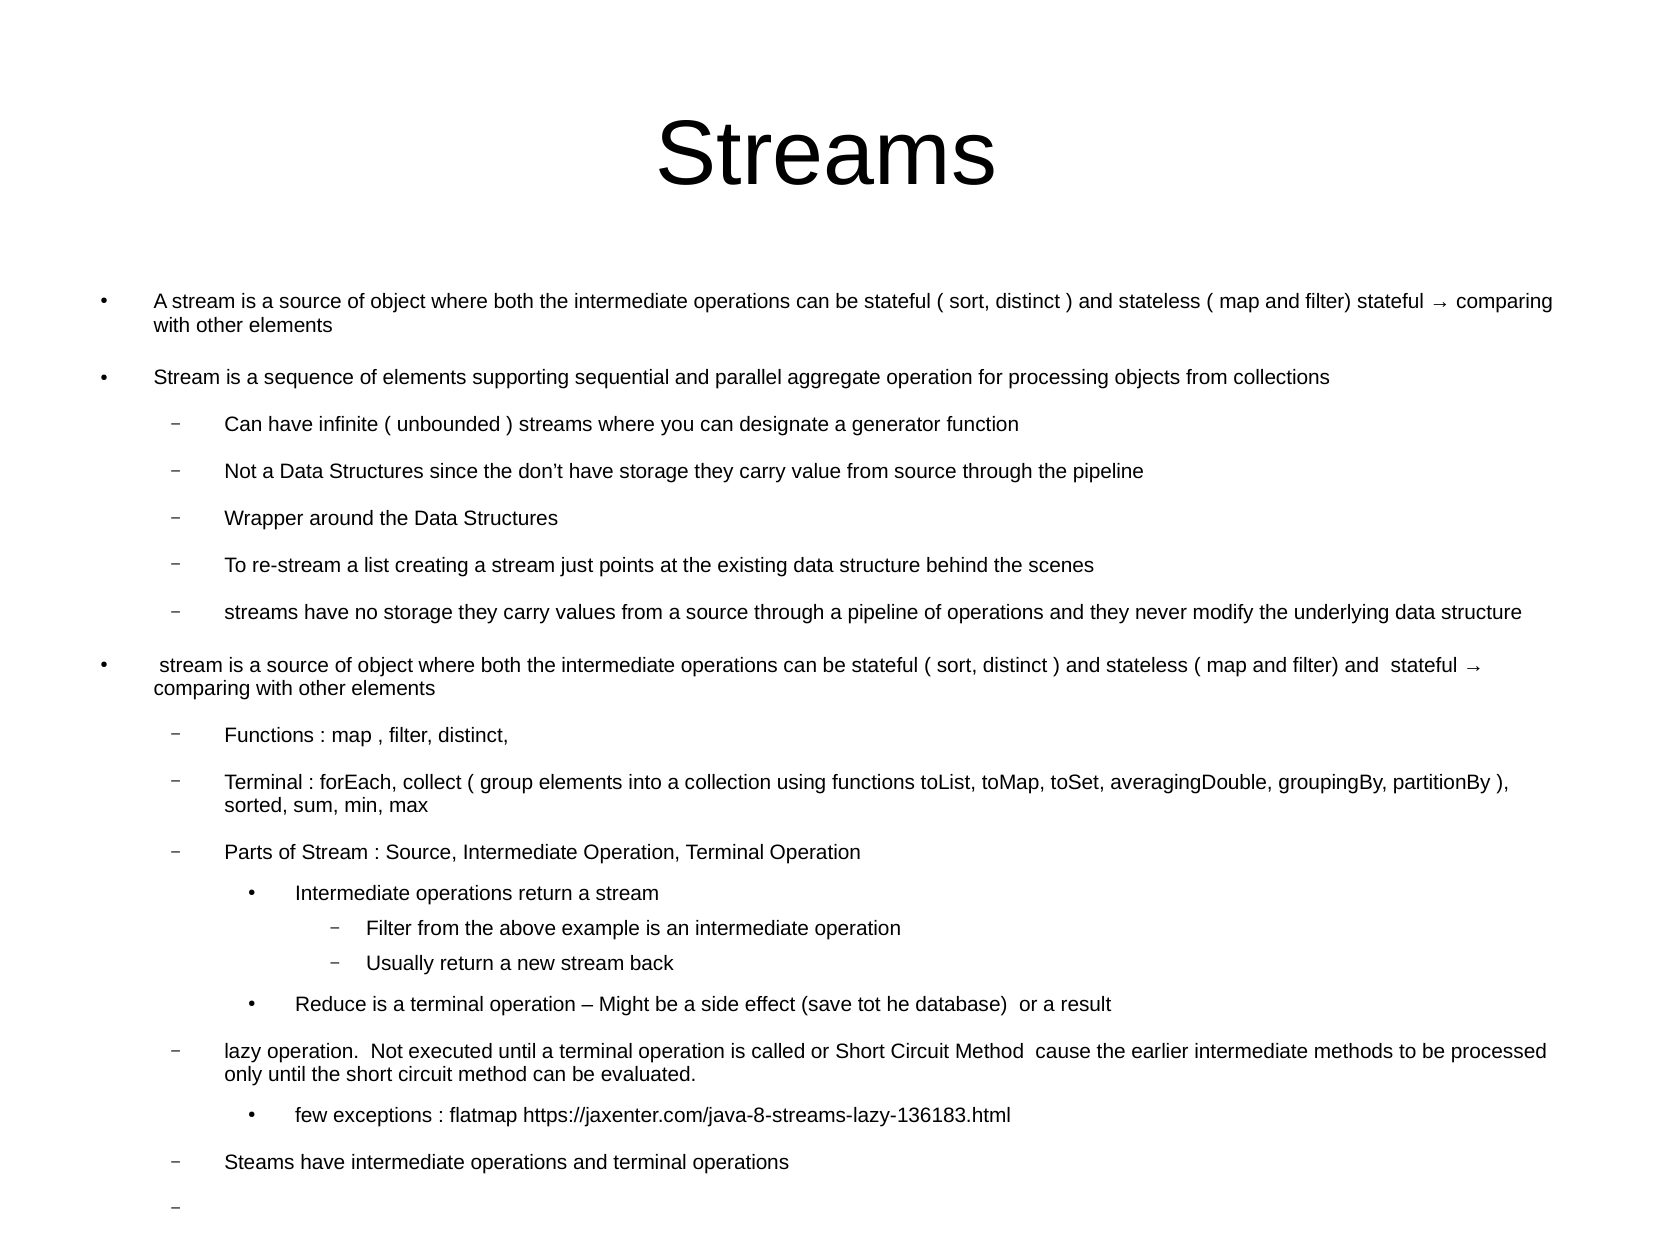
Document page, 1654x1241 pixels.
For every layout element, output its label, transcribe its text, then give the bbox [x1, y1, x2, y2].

title Streams [82, 49, 1571, 257]
list A stream is a source of object where both the intermediate operations can be stateful ( sort, distinct ) and stateless ( map and filter) stateful → comparing with other elements Stream is a sequence of elements supporting sequential and parallel aggregate operation for processing objects from collections Can have infinite ( unbounded ) streams where you can designate a generator function Not a Data Structures since the don’t have storage they carry value from source through the pipeline Wrapper around the Data Structures To re-stream a list creating a stream just points at the existing data structure behind the scenes streams have no storage they carry values from a source through a pipeline of operations and they never modify the underlying data structure stream is a source of object where both the intermediate operations can be stateful ( sort, distinct ) and stateless ( map and filter) and stateful → comparing with other elements Functions : map , filter, distinct, Terminal : forEach, collect ( group elements into a collection using functions toList, toMap, toSet, averagingDouble, groupingBy, partitionBy ), sorted, sum, min, max Parts of Stream : Source, Intermediate Operation, Terminal Operation Intermediate operations return a stream Filter from the above example is an intermediate operation Usually return a new stream back Reduce is a terminal operation – Might be a side effect (save tot he database) or a result lazy operation. Not executed until a terminal operation is called or Short Circuit Method cause the earlier intermediate methods to be processed only until the short circuit method can be evaluated. few exceptions : flatmap https://jaxenter.com/java-8-streams-lazy-136183.html Steams have intermediate operations and terminal operations [82, 290, 1571, 1216]
